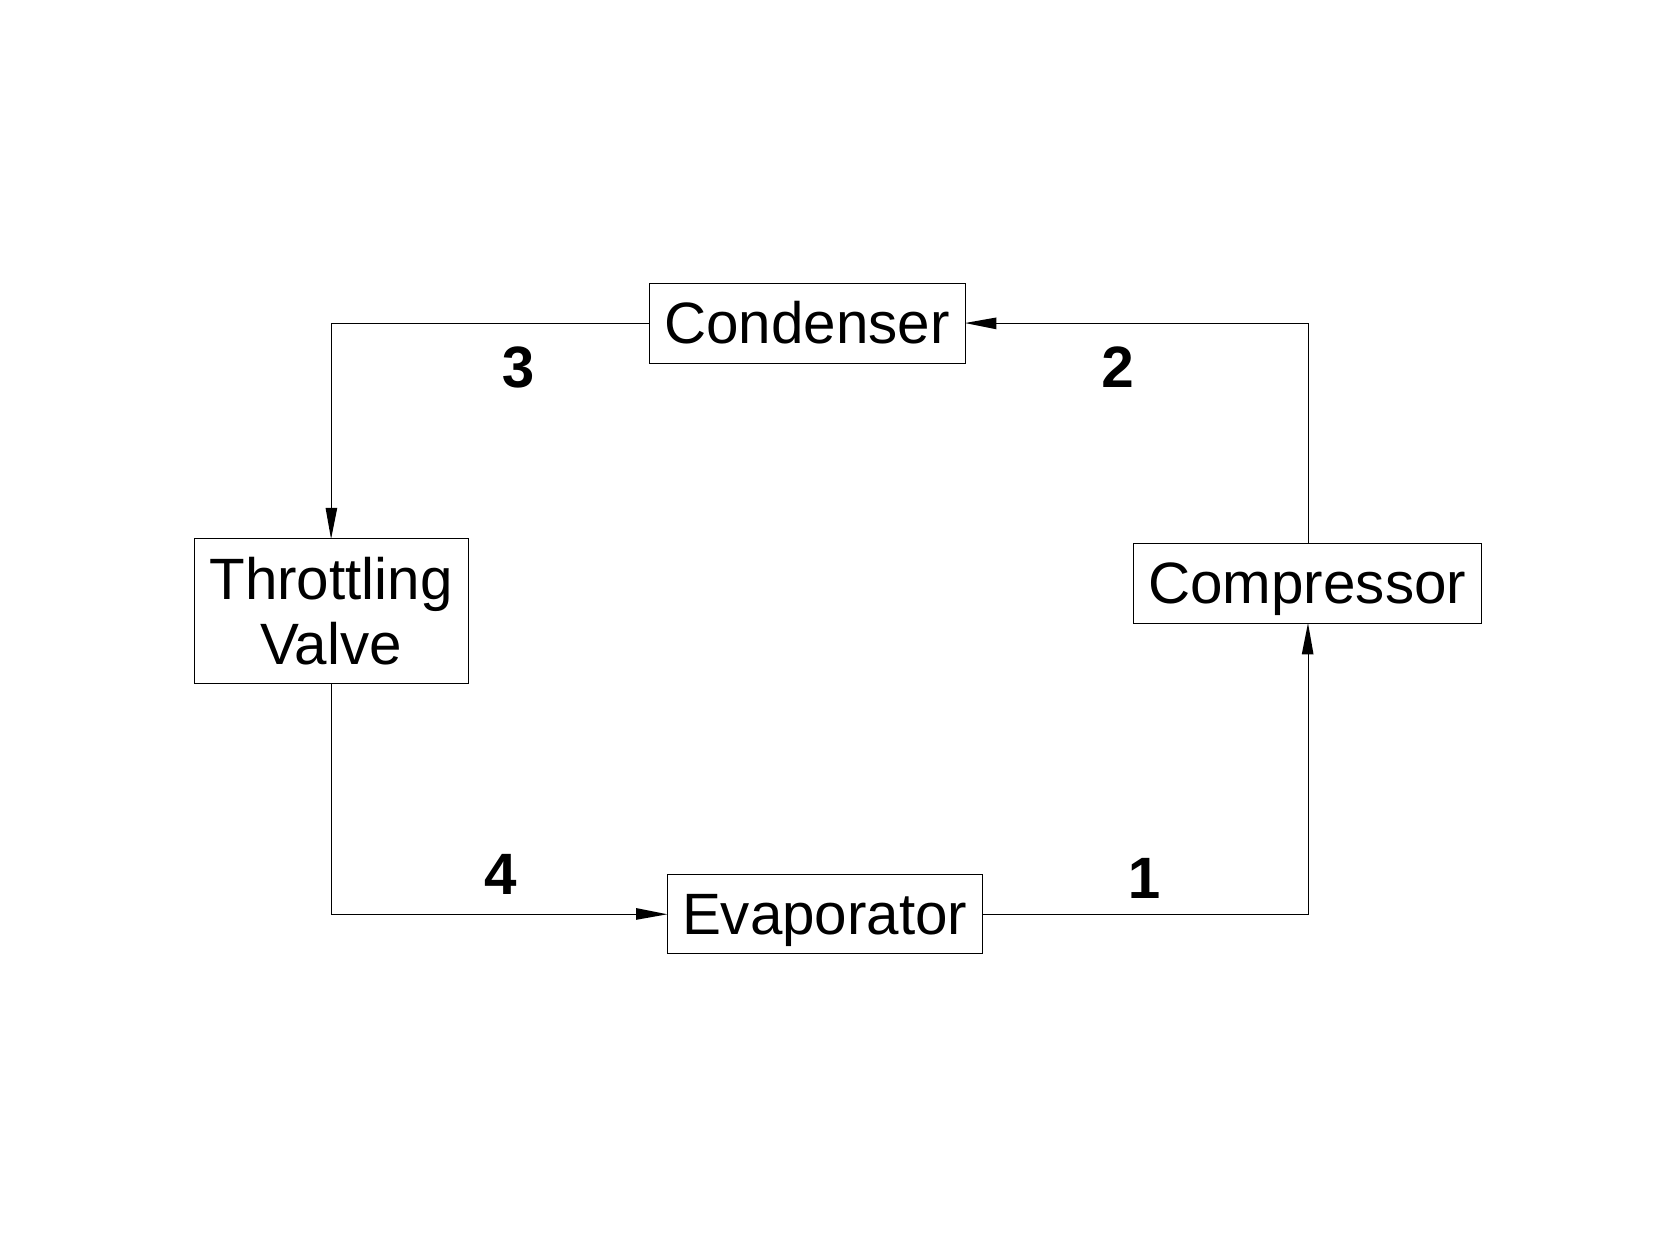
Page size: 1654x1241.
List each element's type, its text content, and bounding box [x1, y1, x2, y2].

text_box 4 [469, 834, 532, 914]
text_box Condenser [649, 283, 966, 364]
text_box Compressor [1133, 543, 1482, 624]
text_box 3 [487, 327, 550, 408]
text_box Throttling Valve [194, 538, 469, 684]
text_box 1 [1113, 838, 1176, 919]
text_box Evaporator [667, 874, 983, 954]
text_box 2 [1086, 327, 1149, 408]
